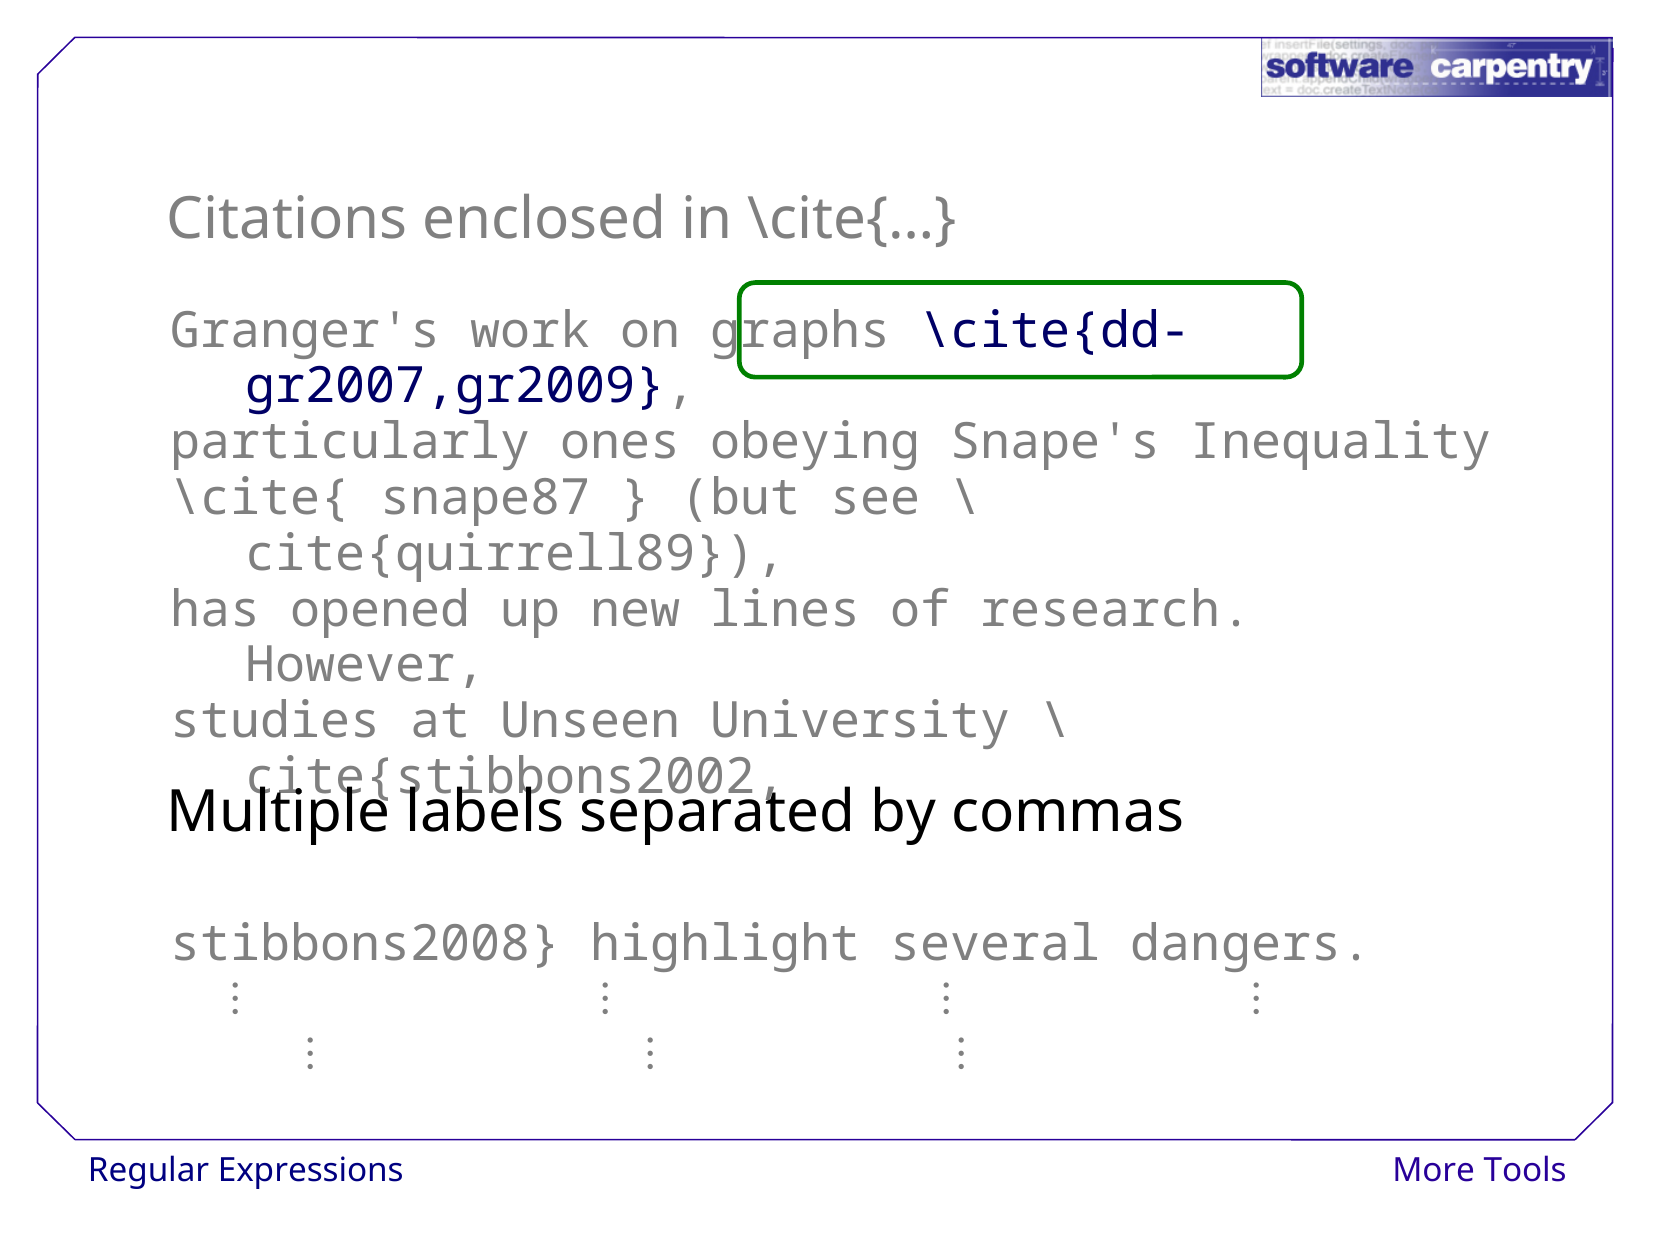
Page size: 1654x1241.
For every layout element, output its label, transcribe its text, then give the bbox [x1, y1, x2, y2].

picture [1261, 39, 1613, 97]
text_box Multiple labels separated by commas [151, 730, 1530, 851]
text_box Citations enclosed in \cite{…} [151, 138, 1530, 259]
text_box Granger's work on graphs \cite{dd-gr2007,gr2009}, particularly ones obeying Snape's Inequality \cite{ snape87 } (but see \cite{quirrell89}), has opened up new lines of research. However, studies at Unseen University \cite{stibbons2002, stibbons2008} highlight several dangers. ⋮ ⋮ ⋮ ⋮ ⋮ ⋮ ⋮ [742, 294, 1299, 374]
text_box Granger's work on graphs \cite{dd-gr2007,gr2009}, particularly ones obeying Snape's Inequality \cite{ snape87 } (but see \cite{quirrell89}), has opened up new lines of research. However, studies at Unseen University \cite{stibbons2002, stibbons2008} highlight several dangers. ⋮ ⋮ ⋮ ⋮ ⋮ ⋮ ⋮ [155, 294, 1535, 1091]
